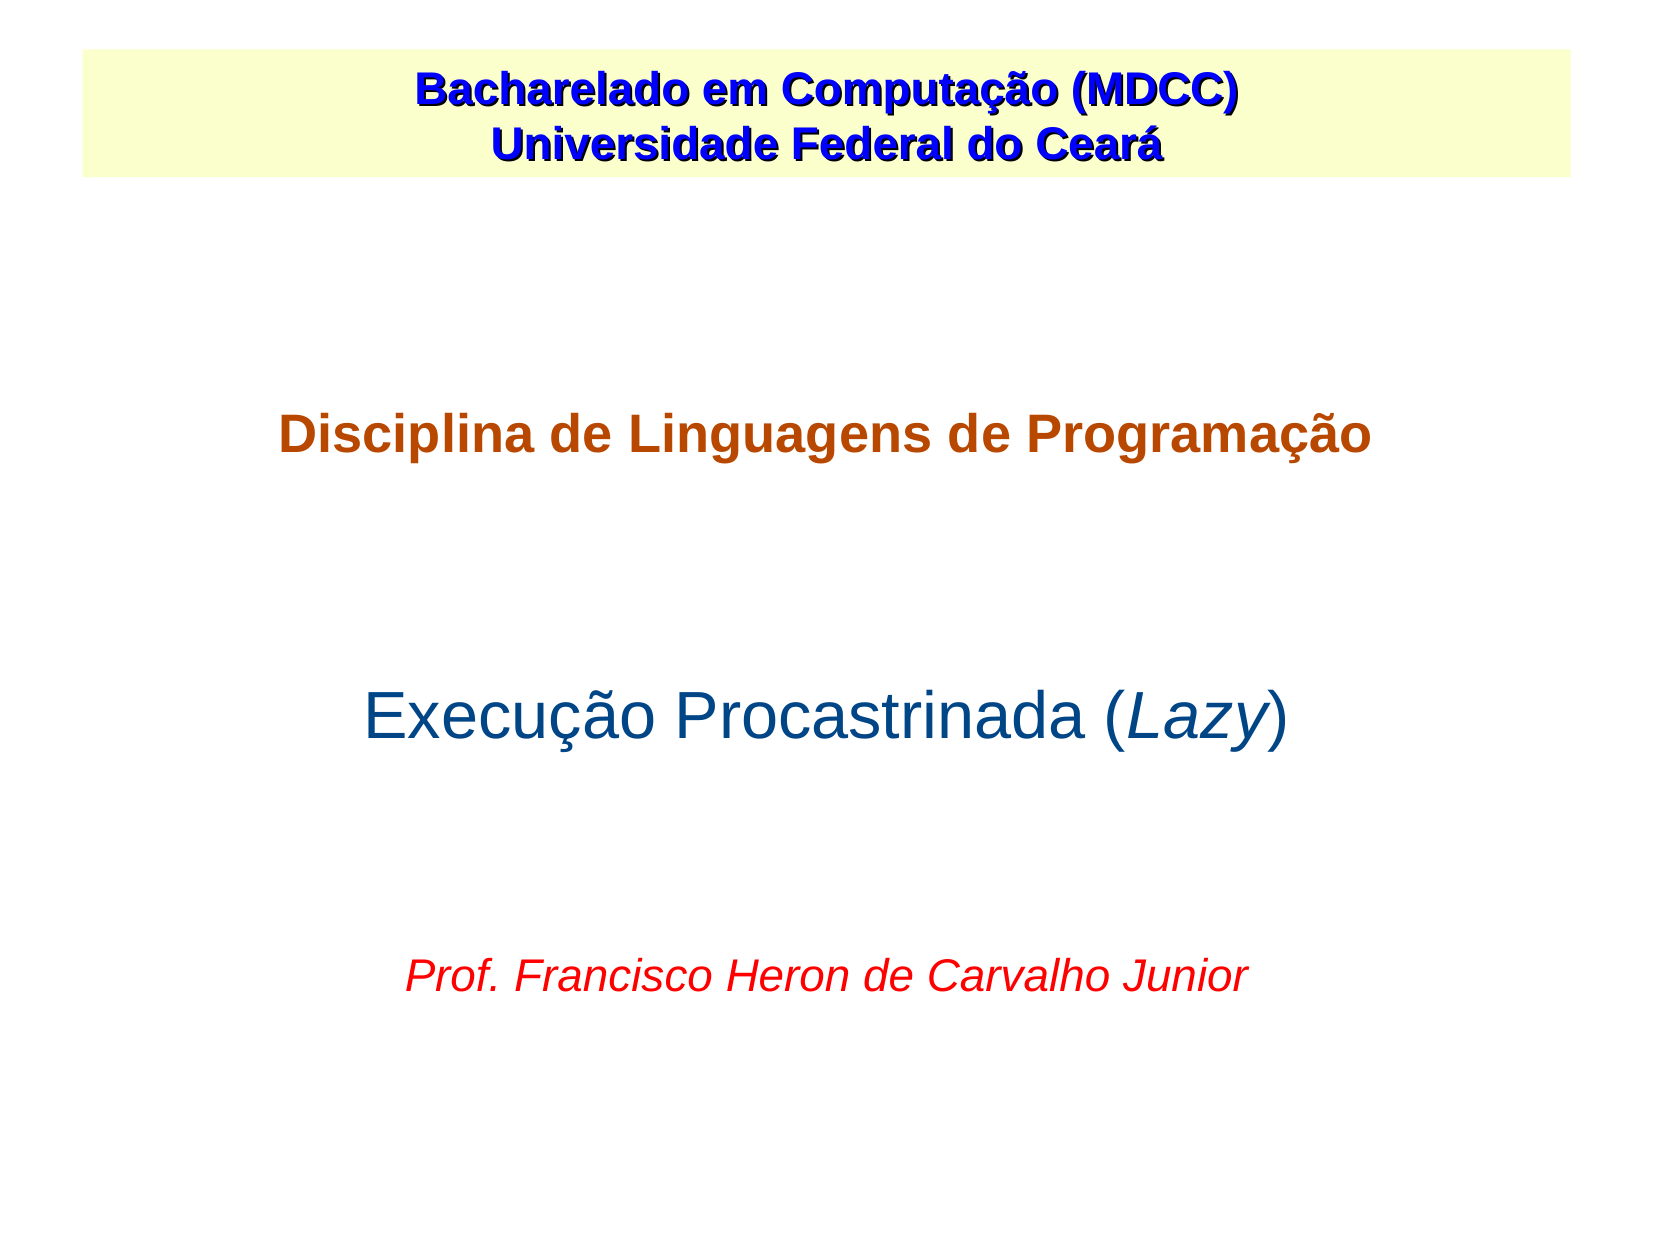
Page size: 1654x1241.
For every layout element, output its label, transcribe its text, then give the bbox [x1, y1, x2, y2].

title Bacharelado em Computação (MDCC) Universidade Federal do Ceará [82, 49, 1571, 178]
subtitle Disciplina de Linguagens de Programação Execução Procastrinada (Lazy) Prof. Francisco Heron de Carvalho Junior [82, 290, 1571, 1109]
